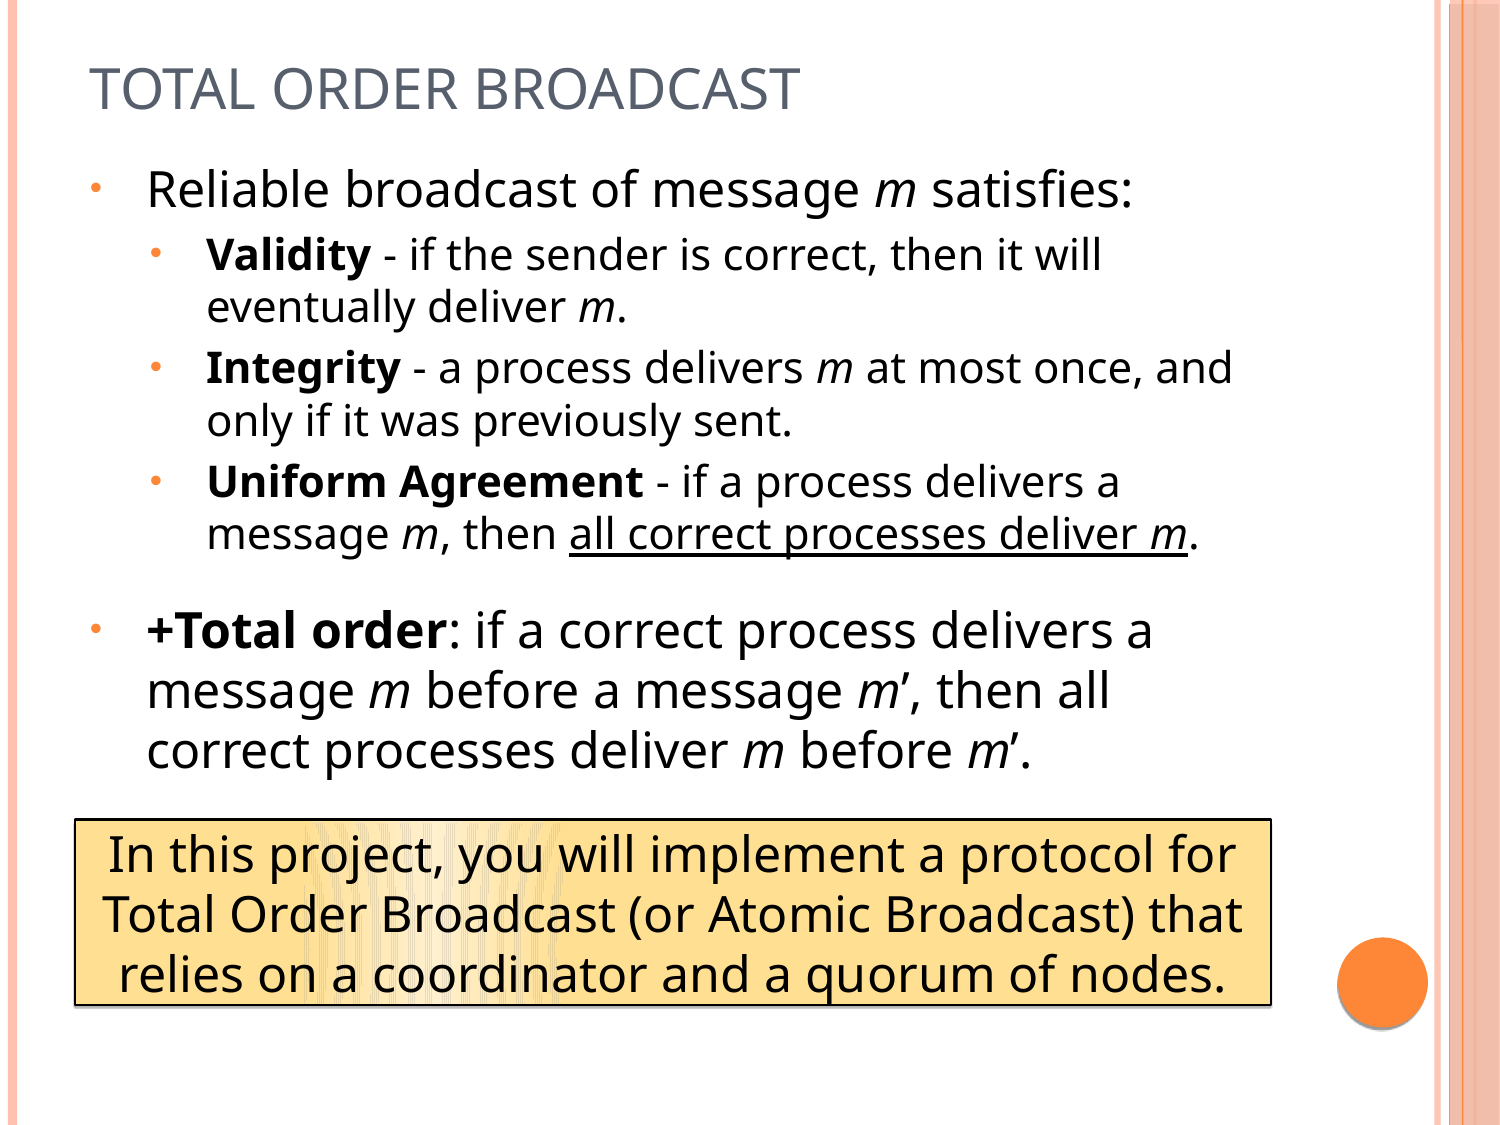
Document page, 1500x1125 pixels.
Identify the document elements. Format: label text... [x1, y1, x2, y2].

text_box +Total order: if a correct process delivers a message m before a message m’, then all correct processes deliver m before m’. [75, 591, 1300, 797]
title Total order broadcast [75, 45, 1300, 129]
slide_number [1333, 940, 1434, 1027]
text_box In this project, you will implement a protocol for Total Order Broadcast (or Atomic Broadcast) that relies on a coordinator and a quorum of nodes. [74, 819, 1272, 1006]
list Reliable broadcast of message m satisfies: Validity - if the sender is correct, then it will eventually deliver m. Integrity - a process delivers m at most once, and only if it was previously sent. Uniform Agreement - if a process delivers a message m, then all correct processes deliver m. [75, 150, 1300, 591]
